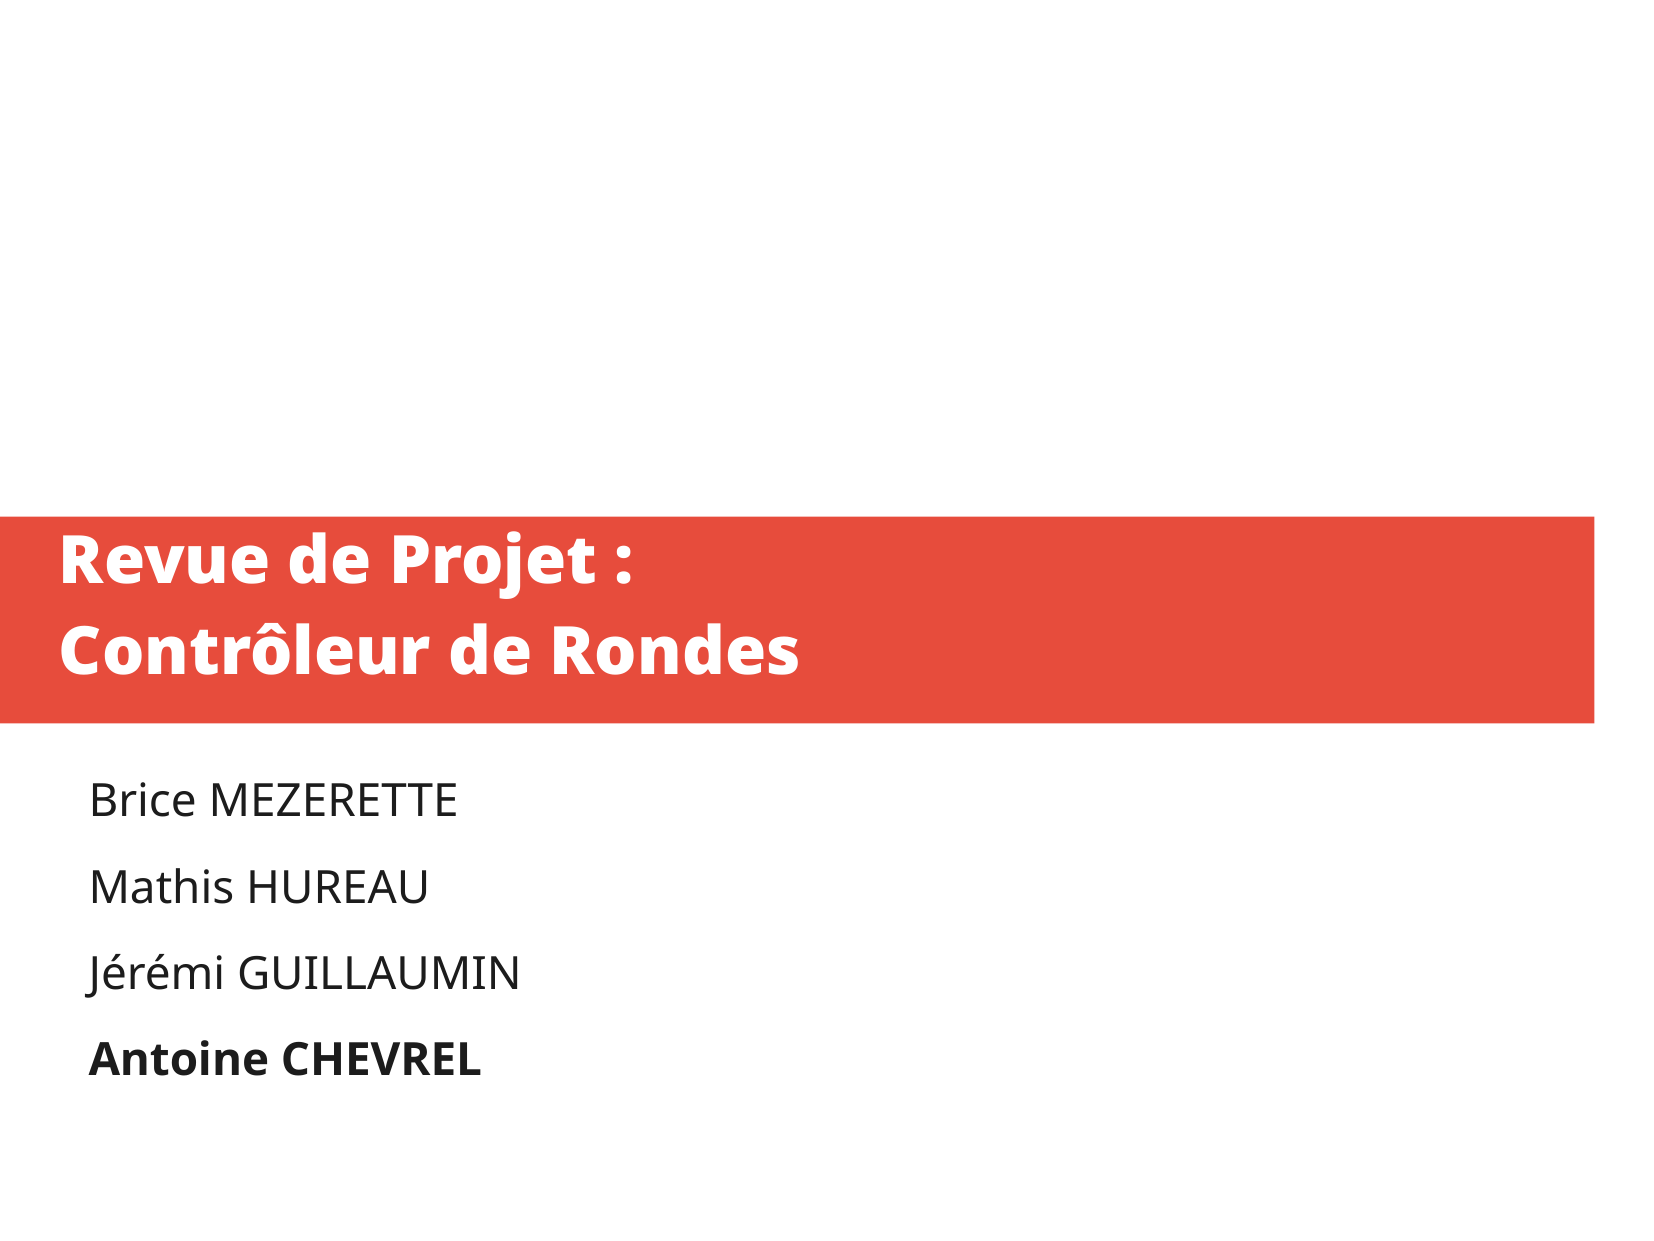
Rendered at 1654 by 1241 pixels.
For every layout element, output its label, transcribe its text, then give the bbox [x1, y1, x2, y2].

subtitle Brice MEZERETTE Mathis HUREAU Jérémi GUILLAUMIN Antoine CHEVREL [88, 767, 1595, 1182]
title Revue de Projet : Contrôleur de Rondes [59, 546, 1595, 694]
